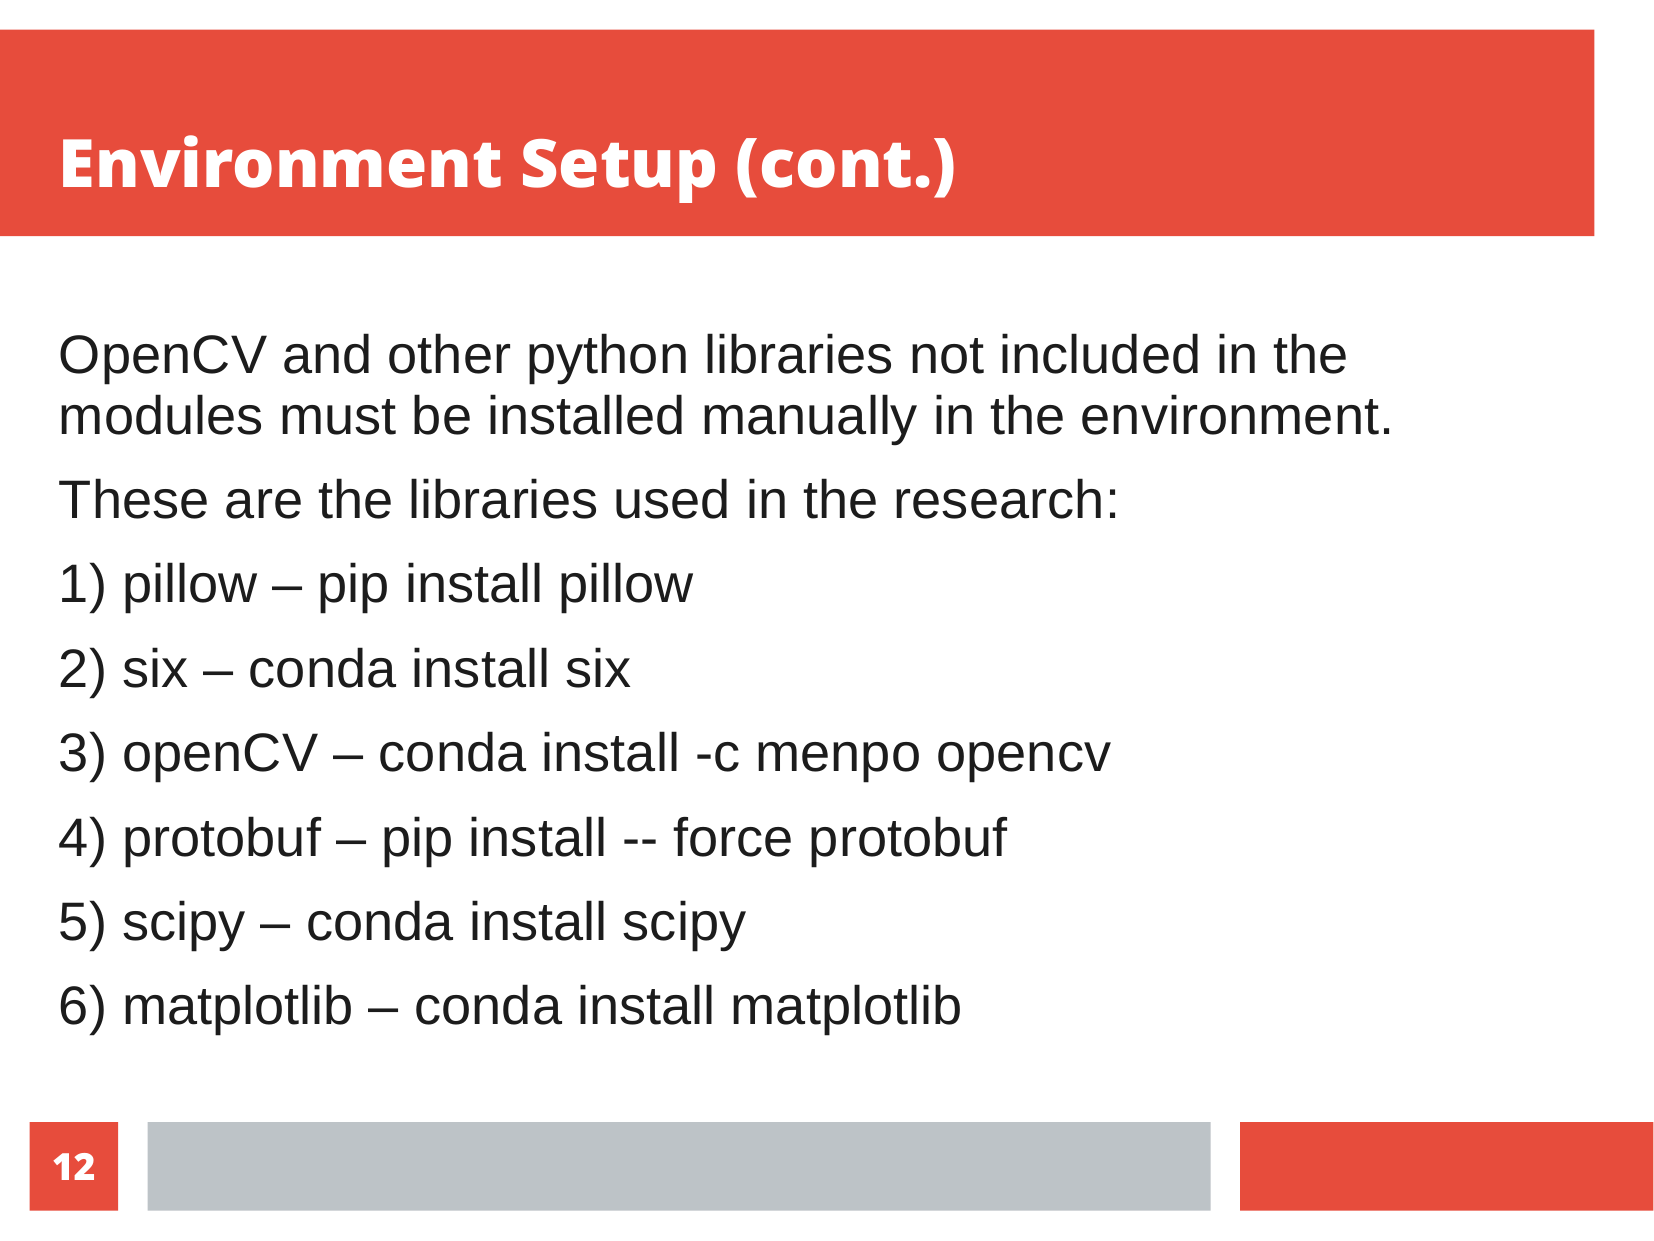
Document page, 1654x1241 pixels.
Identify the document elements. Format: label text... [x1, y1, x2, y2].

list OpenCV and other python libraries not included in the modules must be installed manually in the environment. These are the libraries used in the research: 1) pillow – pip install pillow 2) six – conda install six 3) openCV – conda install -c menpo opencv 4) protobuf – pip install -- force protobuf 5) scipy – conda install scipy 6) matplotlib – conda install matplotlib [59, 324, 1565, 1093]
title Environment Setup (cont.) [59, 59, 1595, 207]
